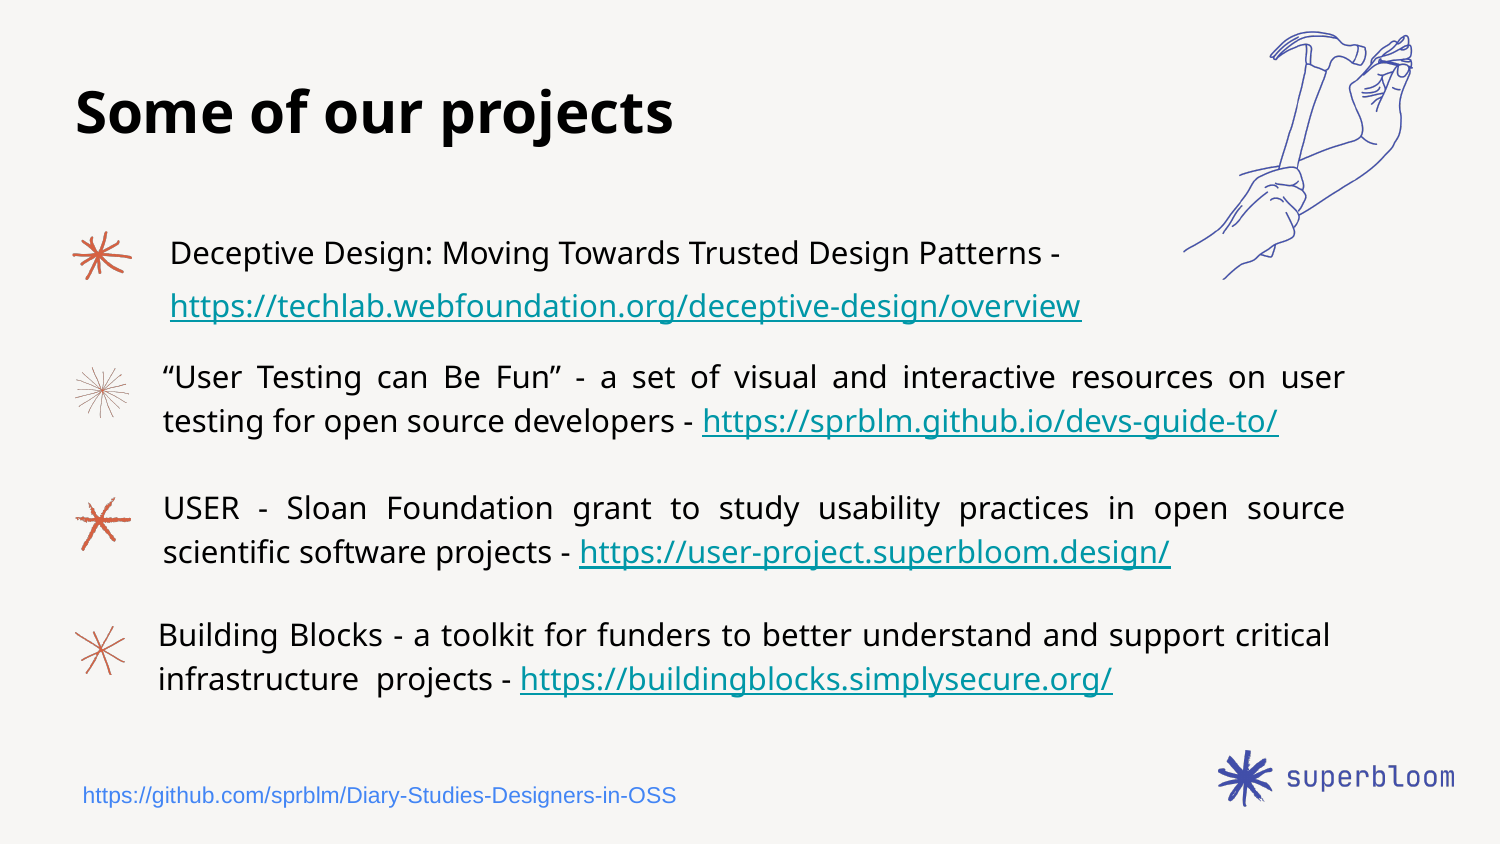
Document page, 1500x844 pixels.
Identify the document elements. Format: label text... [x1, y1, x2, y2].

picture [1218, 750, 1454, 807]
text_box Building Blocks - a toolkit for funders to better understand and support critical infrastructure projects - https://buildingblocks.simplysecure.org/ [142, 594, 1348, 717]
text_box Deceptive Design: Moving Towards Trusted Design Patterns - https://techlab.webfoundation.org/deceptive-design/overview [154, 213, 1369, 344]
picture [75, 367, 129, 418]
picture [75, 497, 131, 551]
text_box USER - Sloan Foundation grant to study usability practices in open source scientific software projects - https://user-project.superbloom.design/ [147, 468, 1362, 591]
text_box Some of our projects [0, 0, 1350, 155]
text_box “User Testing can Be Fun” - a set of visual and interactive resources on user testing for open source developers - https://sprblm.github.io/devs-guide-to/ [147, 336, 1362, 459]
text_box https://github.com/sprblm/Diary-Studies-Designers-in-OSS [67, 765, 786, 824]
picture [1183, 31, 1413, 280]
picture [72, 231, 132, 280]
picture [75, 626, 125, 675]
